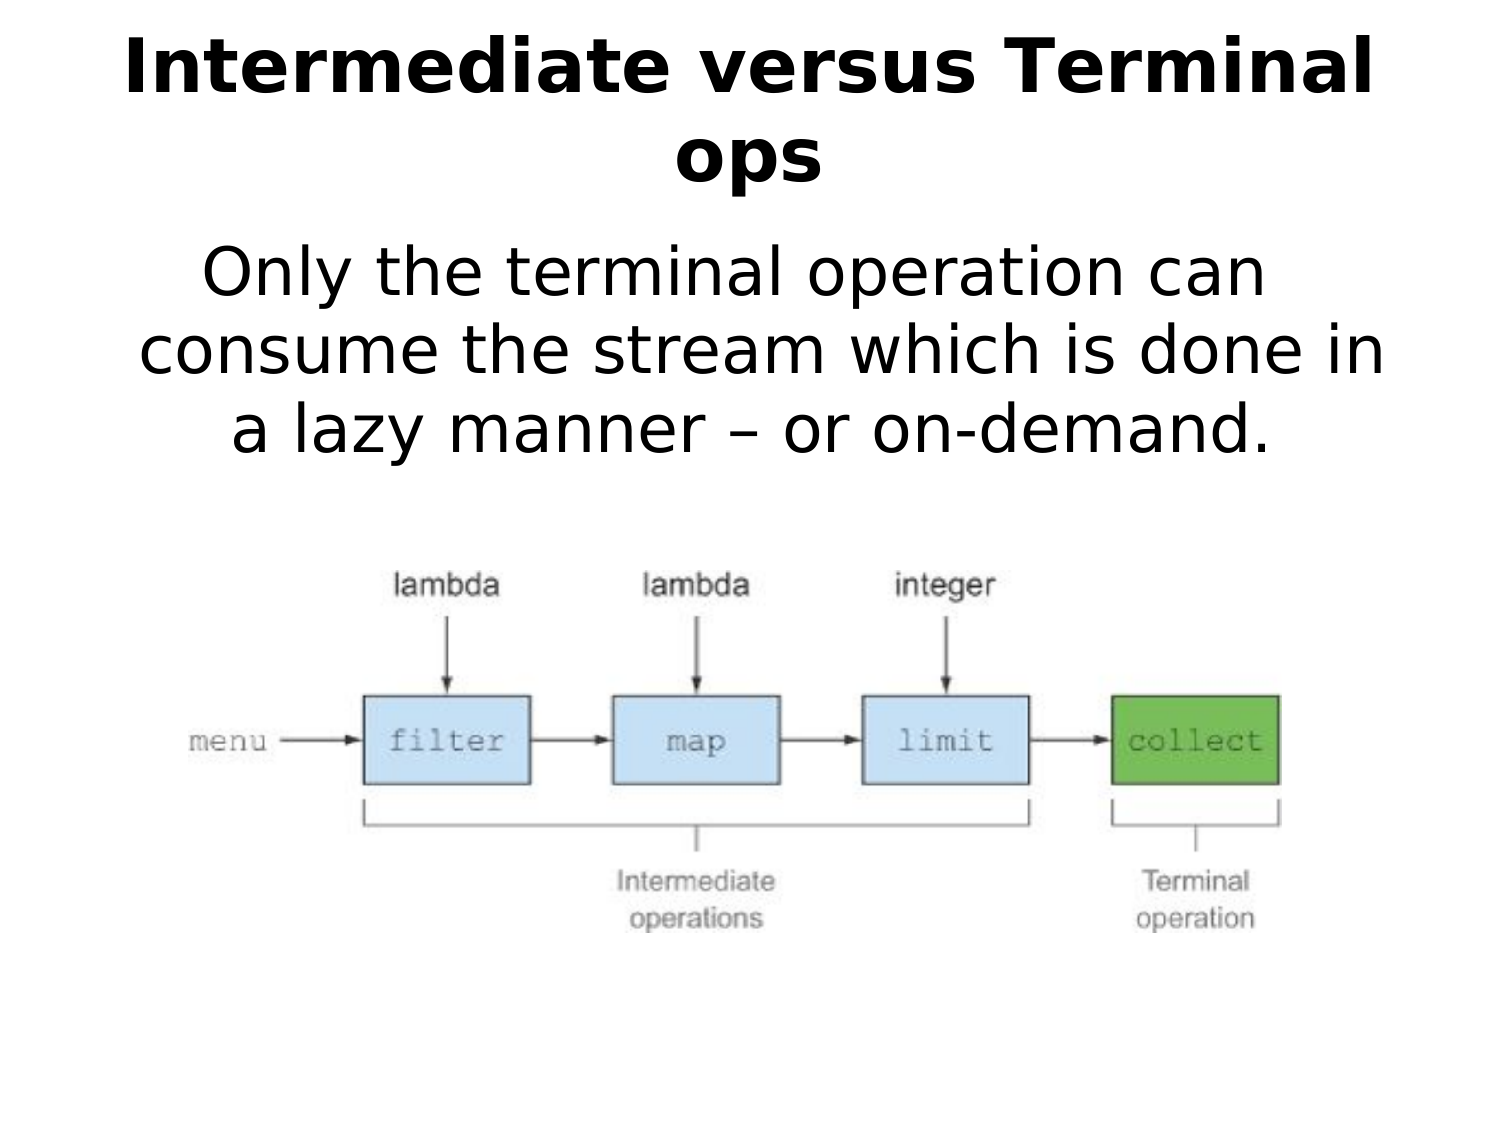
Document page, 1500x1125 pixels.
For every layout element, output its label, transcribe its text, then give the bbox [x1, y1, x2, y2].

title Intermediate versus Terminal ops [75, 21, 1425, 200]
list Only the terminal operation can consume the stream which is done in a lazy manner – or on-demand. [75, 204, 1395, 497]
picture [73, 535, 1394, 969]
